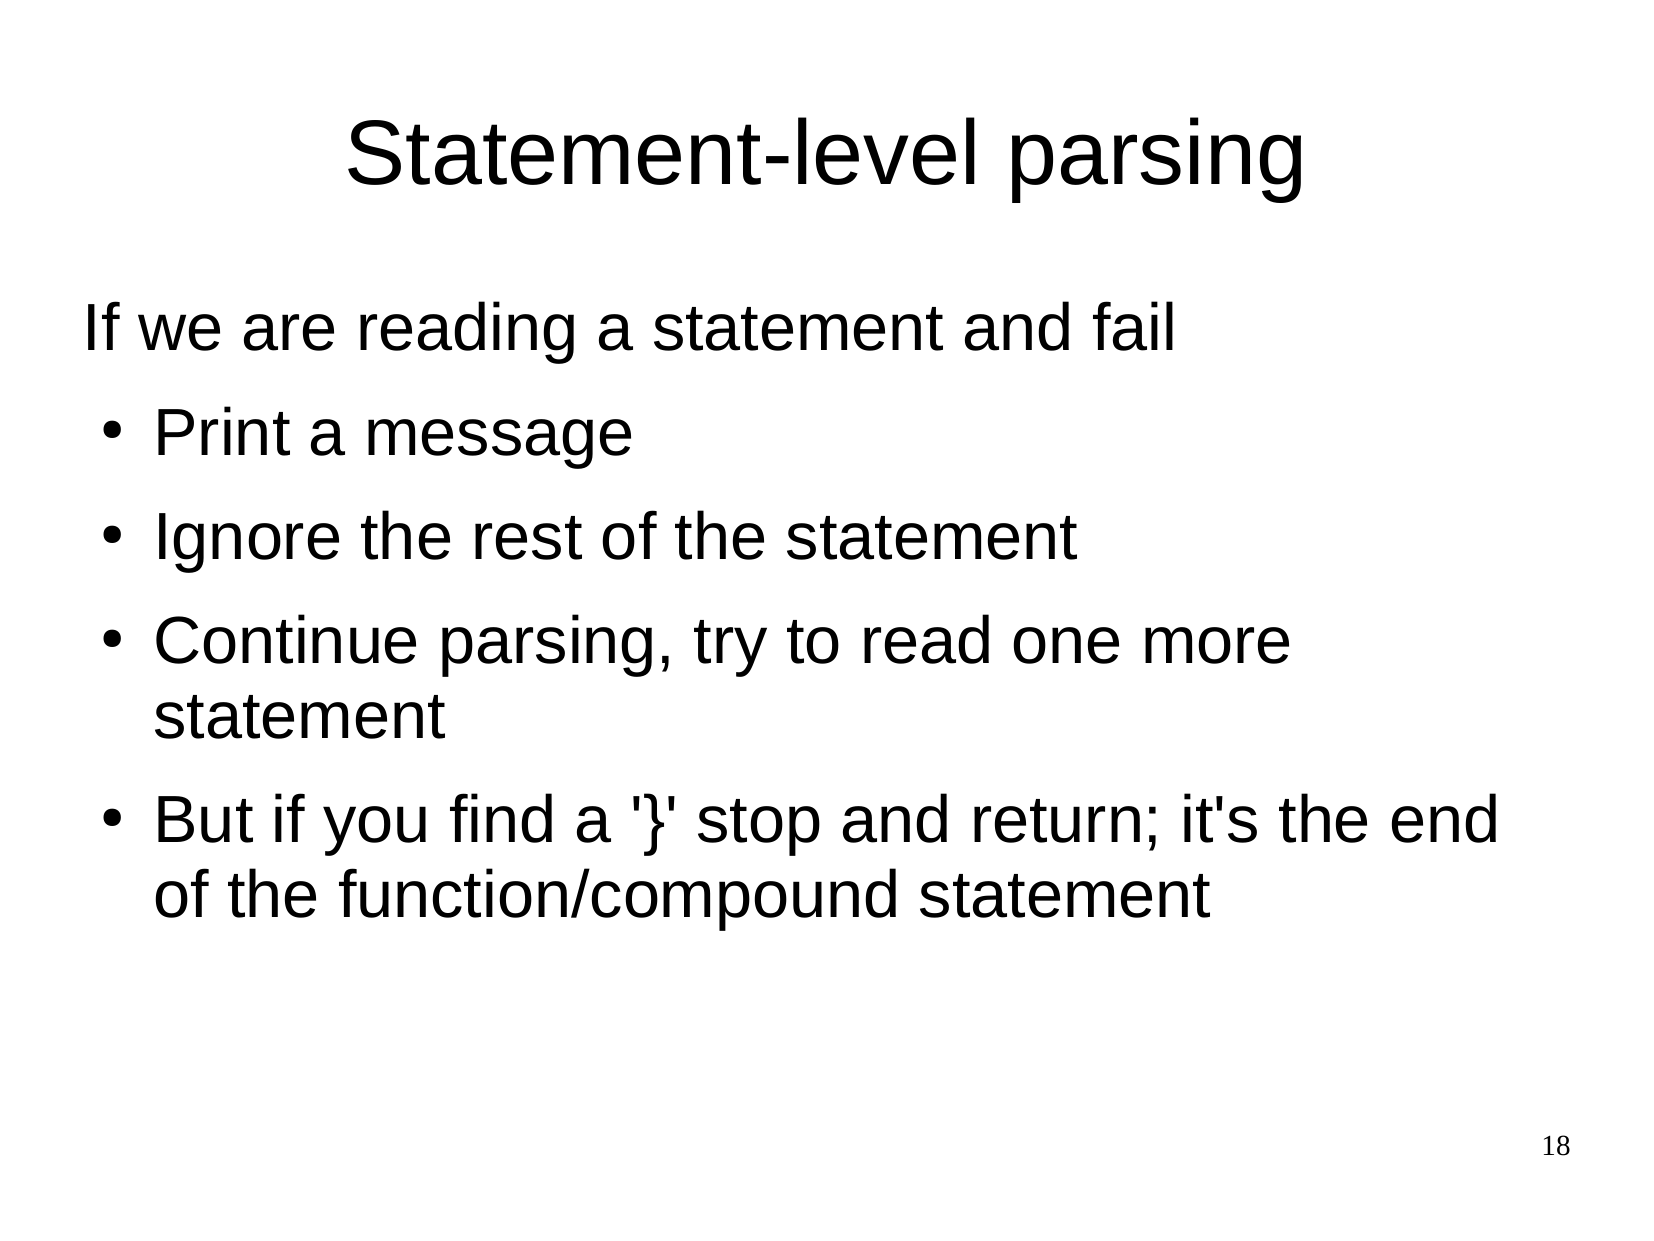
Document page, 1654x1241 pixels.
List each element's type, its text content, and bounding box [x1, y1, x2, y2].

title Statement-level parsing [82, 49, 1571, 257]
list If we are reading a statement and fail Print a message Ignore the rest of the statement Continue parsing, try to read one more statement But if you find a '}' stop and return; it's the end of the function/compound statement [82, 290, 1571, 1109]
